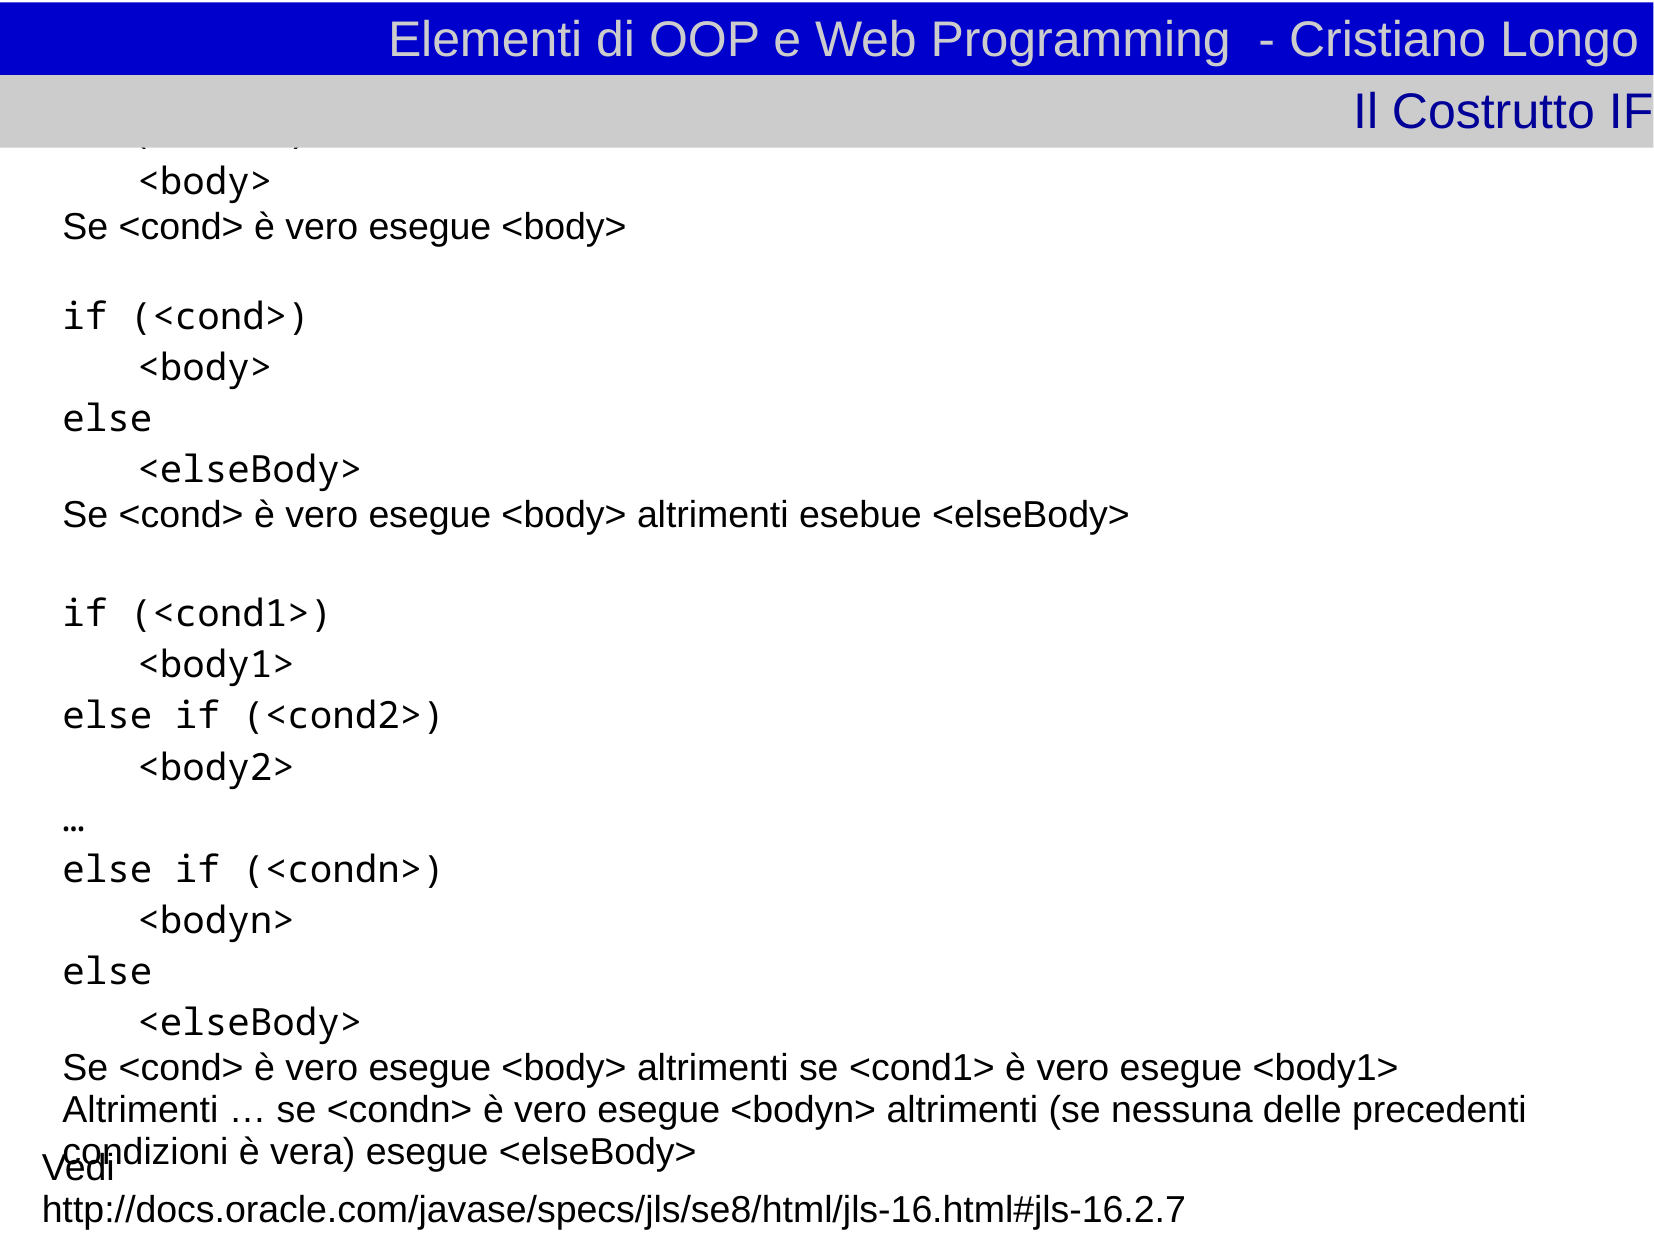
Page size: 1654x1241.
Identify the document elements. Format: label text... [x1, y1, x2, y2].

text_box [26, 435, 1516, 676]
text_box [45, 825, 1549, 1140]
title Il Costrutto IF [0, 75, 1654, 148]
text_box Vedi http://docs.oracle.com/javase/specs/jls/se8/html/jls-16.html#jls-16.2.7 [27, 1139, 1381, 1241]
subtitle if (<cond>) <body> Se <cond> è vero esegue <body> if (<cond>) <body> else <elseBody> Se <cond> è vero esegue <body> altrimenti esebue <elseBody> if (<cond1>) <body1> else if (<cond2>) <body2> … else if (<condn>) <bodyn> else <elseBody> Se <cond> è vero esegue <body> altrimenti se <cond1> è vero esegue <body1> Altrimenti … se <condn> è vero esegue <bodyn> altrimenti (se nessuna delle precedenti condizioni è vera) esegue <elseBody> [62, 169, 1551, 1106]
title Elementi di OOP e Web Programming - Cristiano Longo [0, 2, 1654, 75]
